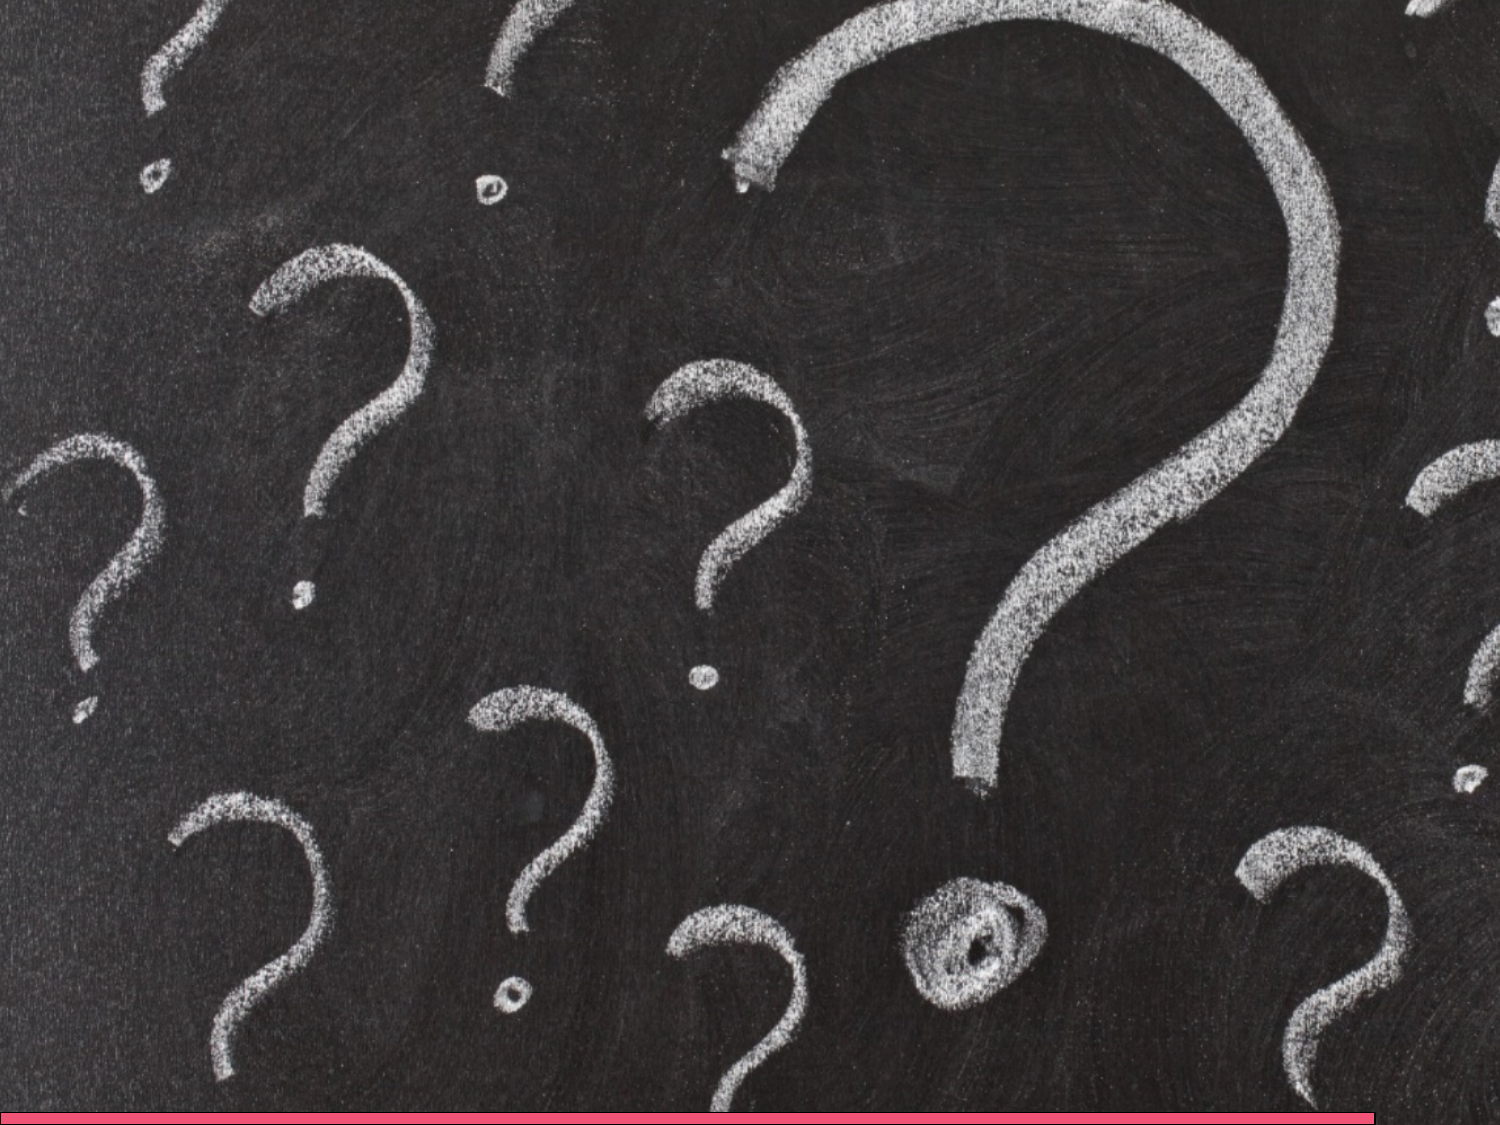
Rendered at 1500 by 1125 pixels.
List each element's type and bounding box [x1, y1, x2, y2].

text_box [0, 1112, 1375, 1125]
picture [0, 0, 1500, 1125]
